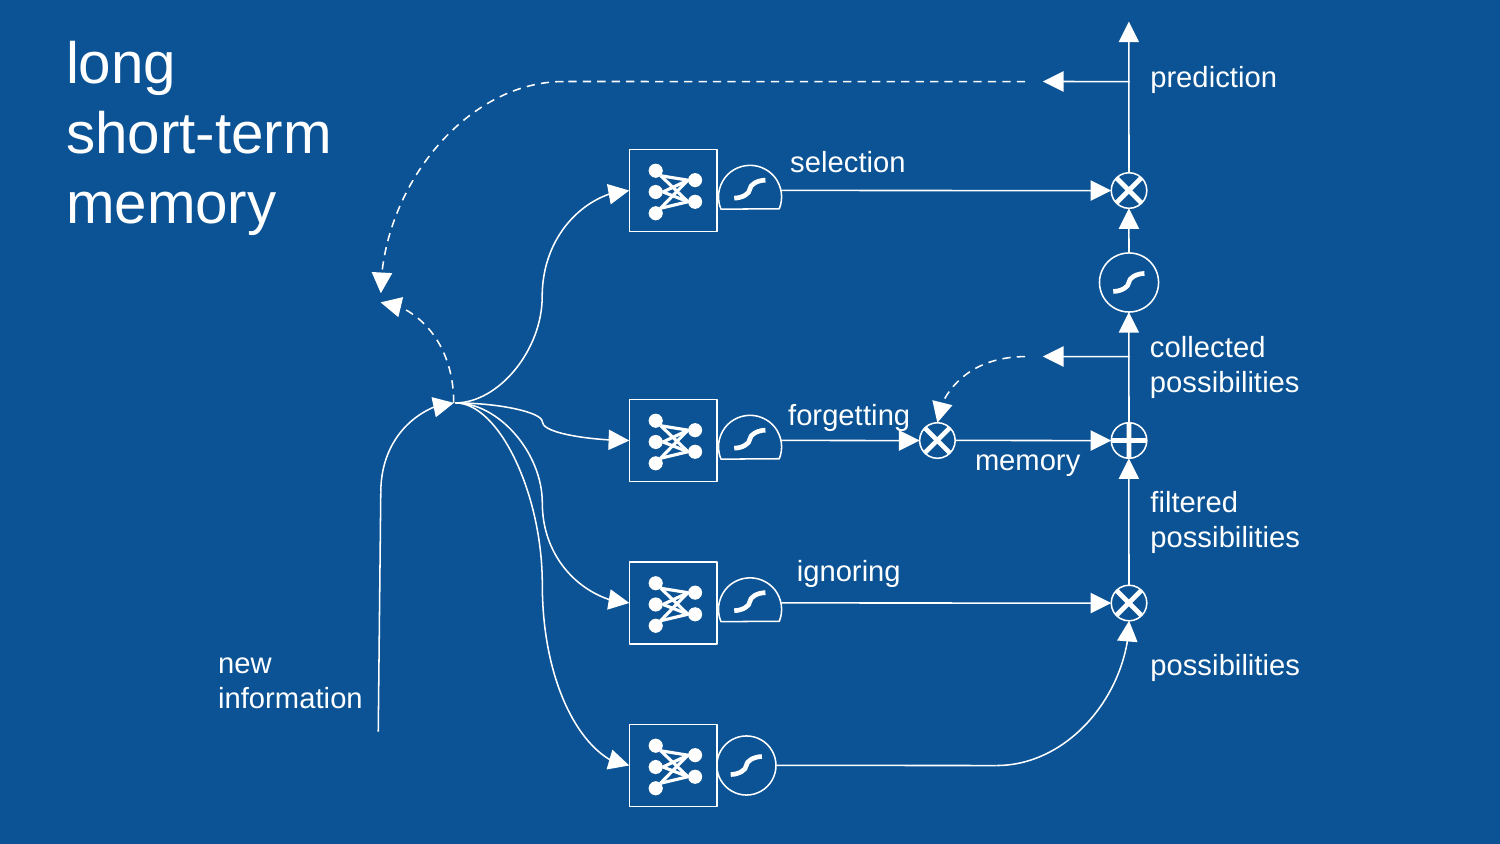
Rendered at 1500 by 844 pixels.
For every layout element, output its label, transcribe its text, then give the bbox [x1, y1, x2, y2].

text_box new information [203, 629, 384, 748]
text_box selection [775, 128, 925, 195]
text_box collected possibilities [1134, 313, 1316, 380]
text_box prediction [1135, 43, 1305, 110]
text_box [648, 434, 663, 450]
text_box [688, 173, 703, 188]
text_box memory [959, 426, 1099, 493]
text_box [648, 163, 663, 178]
text_box [688, 444, 703, 459]
text_box [688, 769, 703, 784]
text_box [648, 781, 663, 796]
text_box possibilities [1135, 630, 1316, 697]
text_box filtered possibilities [1135, 468, 1316, 535]
title long short-term memory [51, 10, 396, 427]
text_box [648, 184, 663, 200]
text_box [688, 607, 703, 622]
text_box forgetting [773, 380, 930, 447]
text_box [688, 748, 703, 763]
text_box [648, 206, 663, 221]
text_box [648, 413, 663, 428]
text_box [688, 585, 703, 600]
text_box [648, 759, 663, 775]
text_box ignoring [781, 536, 921, 603]
text_box [688, 423, 703, 438]
text_box [648, 597, 663, 612]
text_box [648, 738, 663, 753]
text_box [648, 456, 663, 471]
text_box [688, 194, 703, 209]
text_box [648, 618, 663, 633]
text_box [648, 576, 663, 591]
